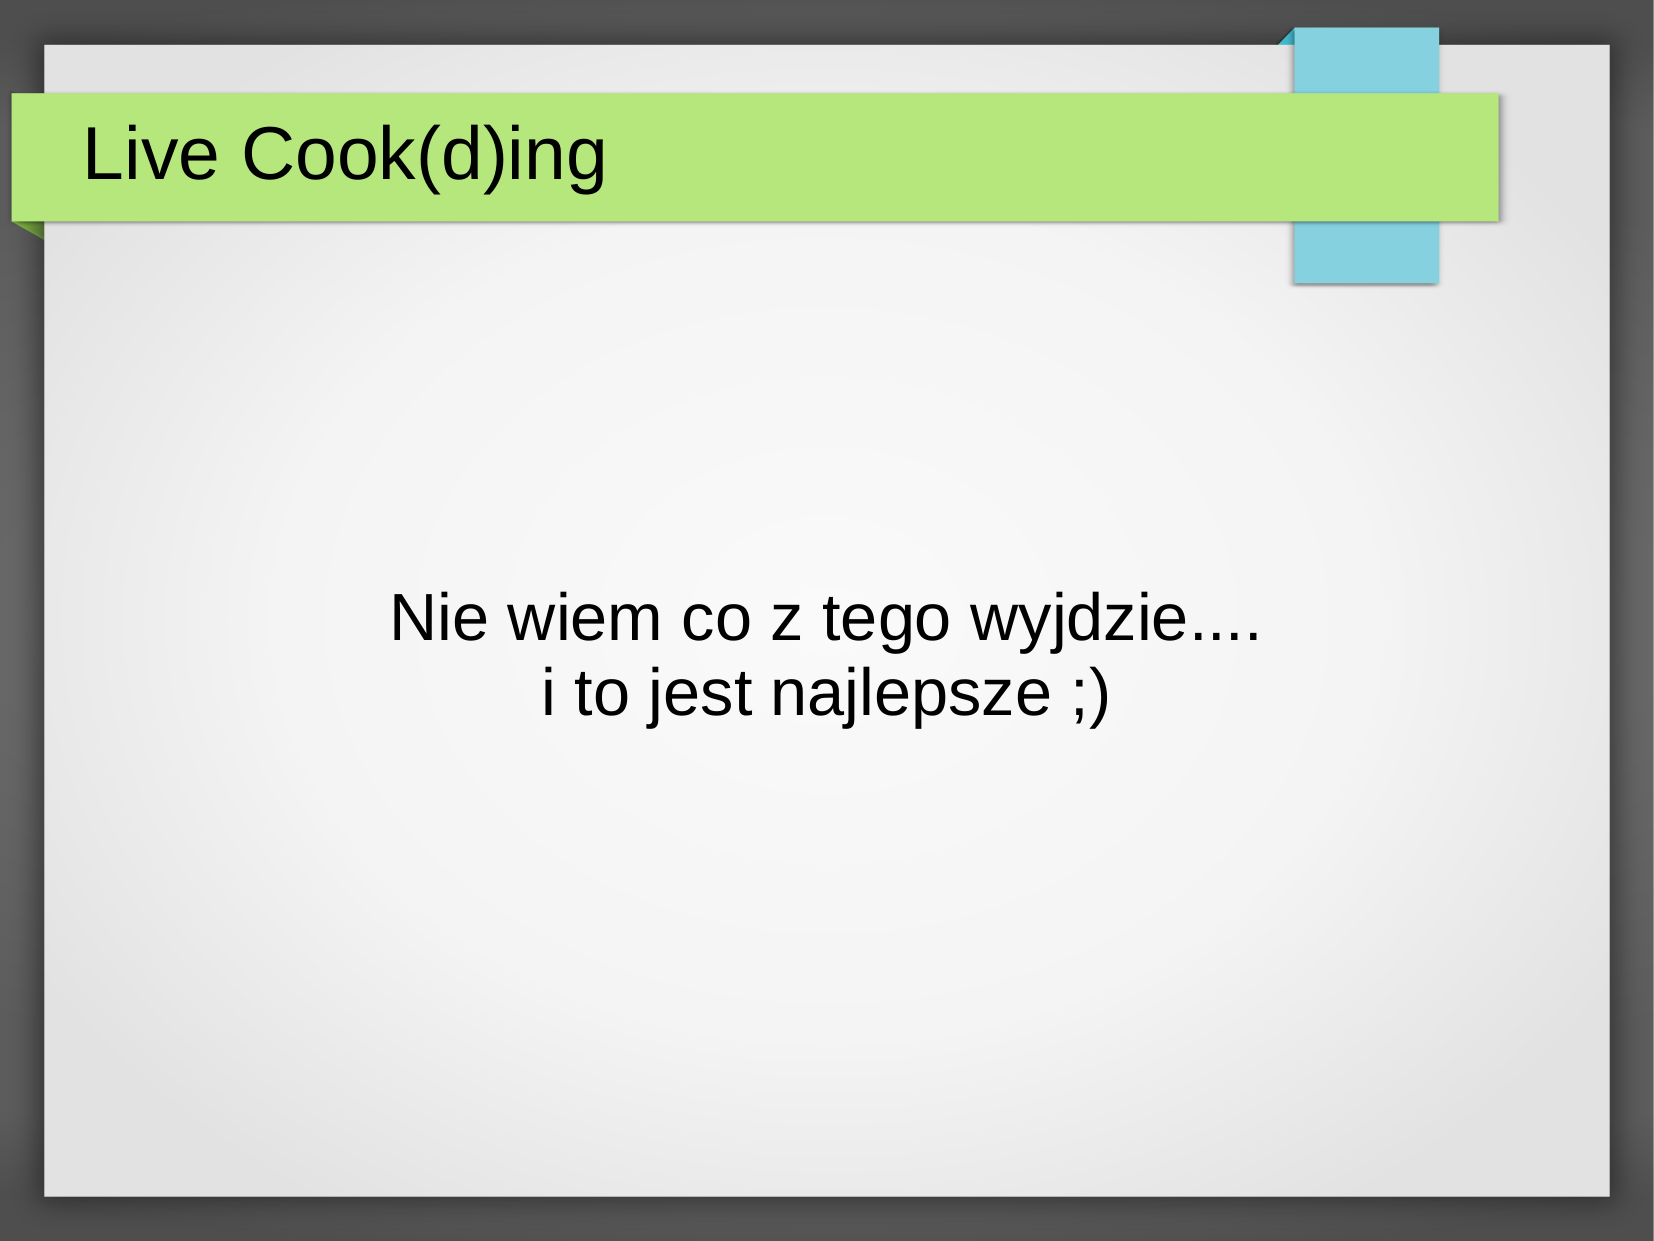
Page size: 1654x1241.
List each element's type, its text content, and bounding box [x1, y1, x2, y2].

title Live Cook(d)ing [82, 94, 1264, 213]
picture [0, 0, 1654, 1241]
subtitle Nie wiem co z tego wyjdzie.... i to jest najlepsze ;) [82, 295, 1571, 1015]
